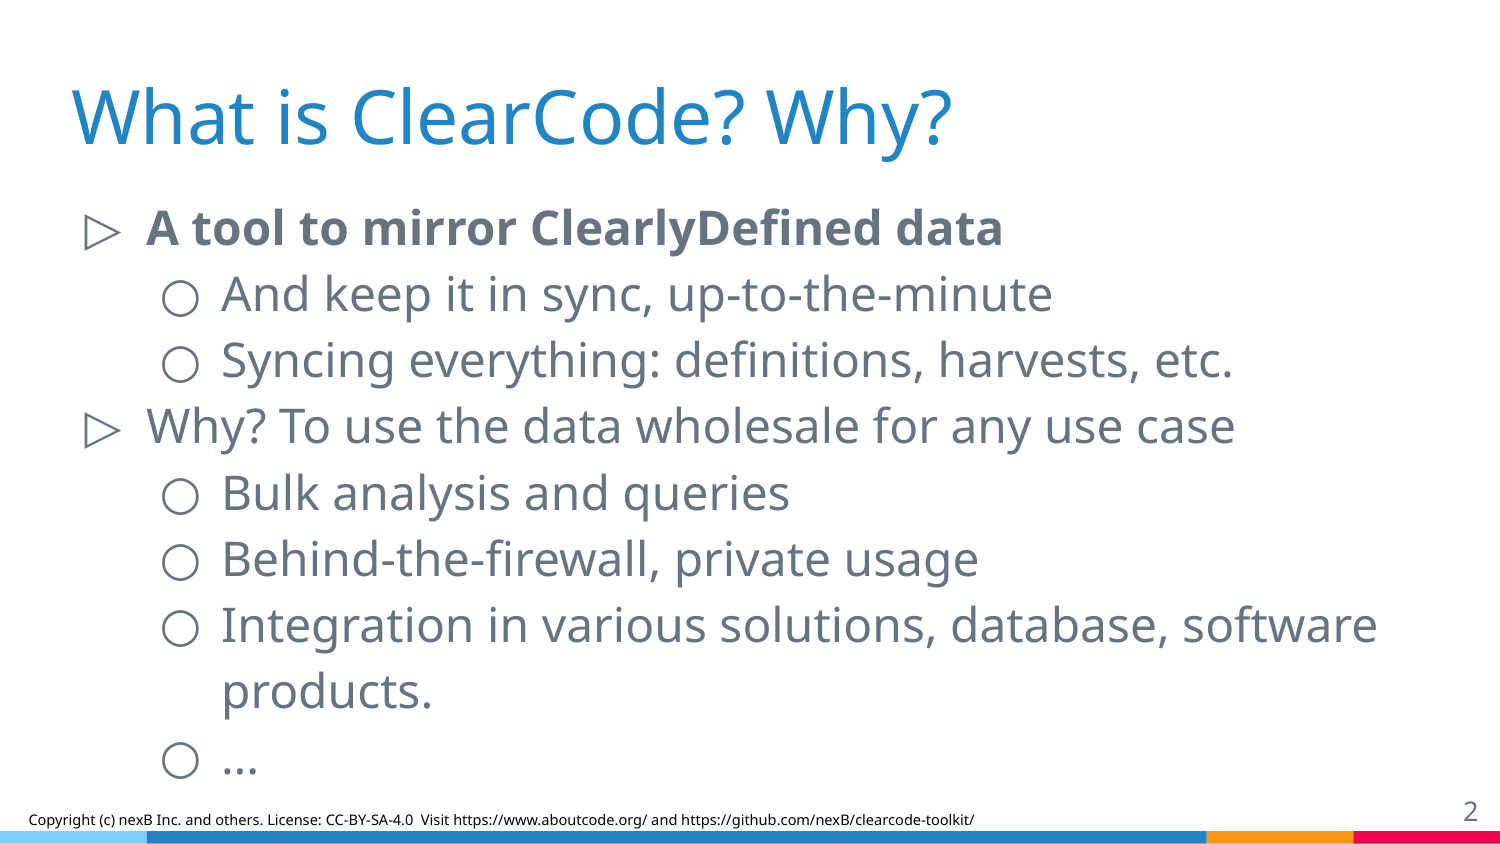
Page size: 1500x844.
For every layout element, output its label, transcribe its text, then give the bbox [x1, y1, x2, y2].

title What is ClearCode? Why? [55, 33, 1444, 174]
slide_number 1 [1403, 779, 1494, 844]
list A tool to mirror ClearlyDefined data And keep it in sync, up-to-the-minute Syncing everything: definitions, harvests, etc. Why? To use the data wholesale for any use case Bulk analysis and queries Behind-the-firewall, private usage Integration in various solutions, database, software products. ... [55, 174, 1465, 808]
